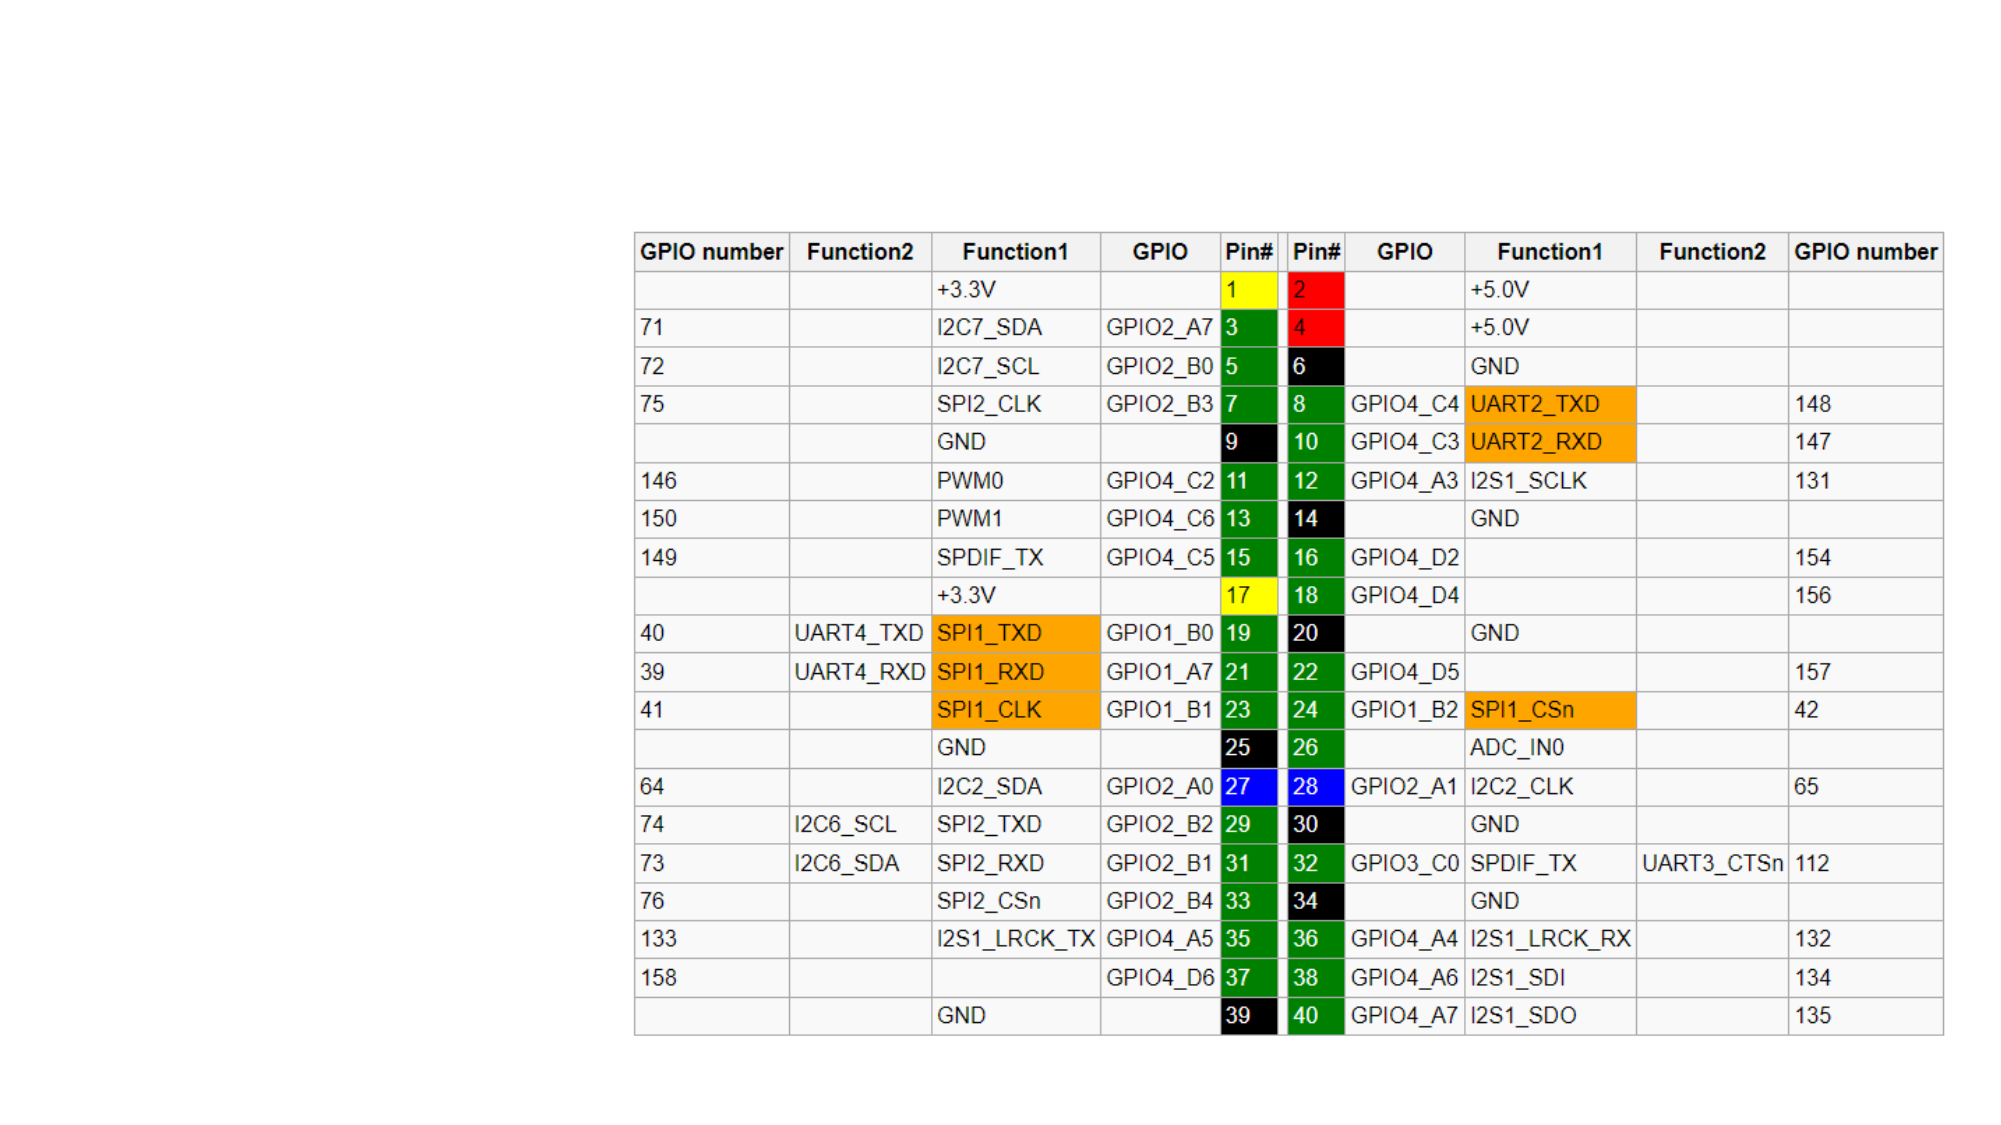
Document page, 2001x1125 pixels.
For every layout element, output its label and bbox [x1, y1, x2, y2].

picture [623, 218, 1950, 1043]
